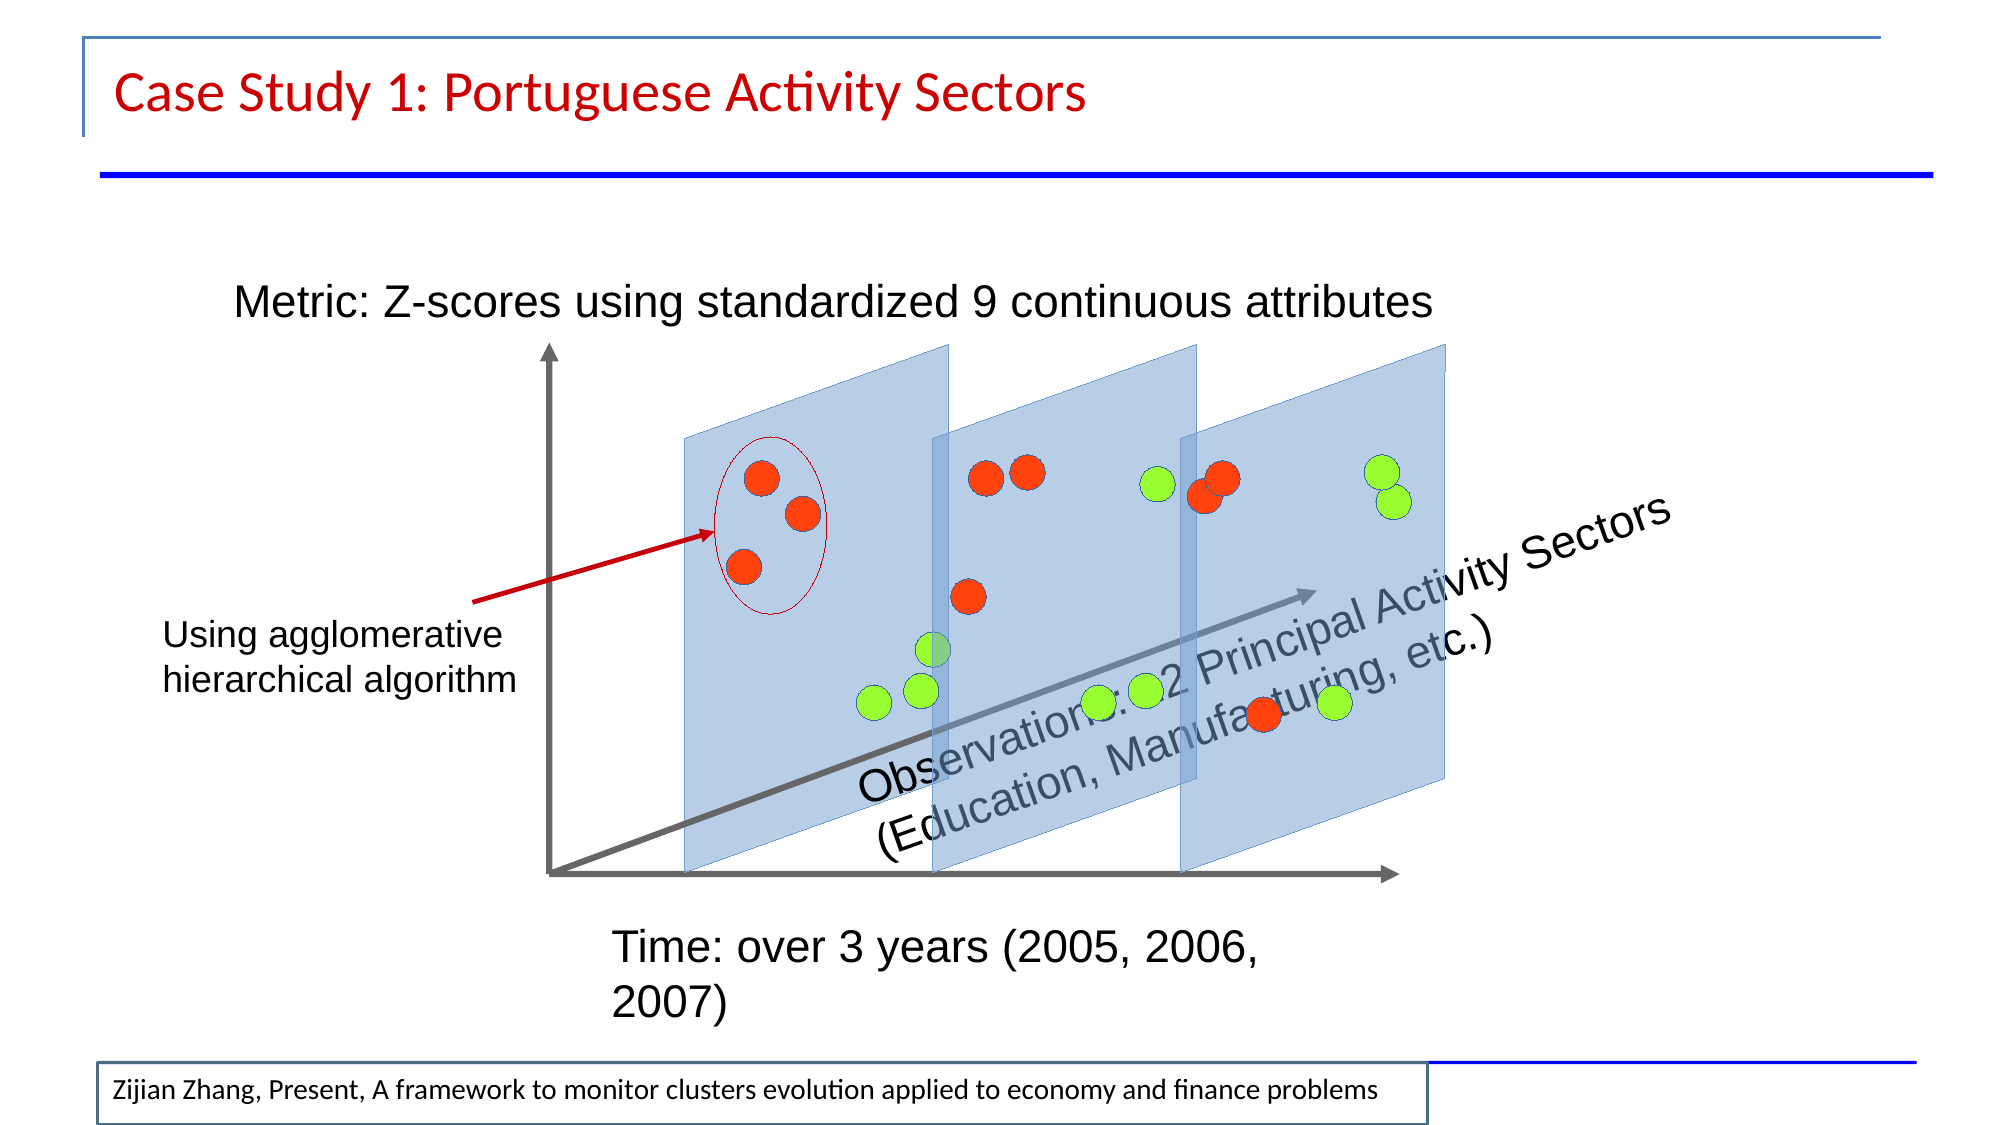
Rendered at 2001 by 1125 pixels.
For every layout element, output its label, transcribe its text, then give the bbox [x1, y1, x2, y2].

text_box Using agglomerative hierarchical algorithm [147, 602, 533, 702]
text_box Observations: 12 Principal Activity Sectors (Education, Manufacturing, etc.) [1445, 460, 1721, 669]
text_box Zijian Zhang, Present, A framework to monitor clusters evolution applied to economy and finance problems [97, 1062, 1428, 1125]
text_box Case Study 1: Portuguese Activity Sectors [99, 45, 1900, 188]
text_box Time: over 3 years (2005, 2006, 2007) [596, 909, 1404, 976]
text_box Observations: 12 Principal Activity Sectors (Education, Manufacturing, etc.) [832, 726, 932, 873]
text_box [684, 344, 1446, 873]
text_box Metric: Z-scores using standardized 9 continuous attributes [218, 264, 1450, 331]
text_box [684, 772, 850, 873]
